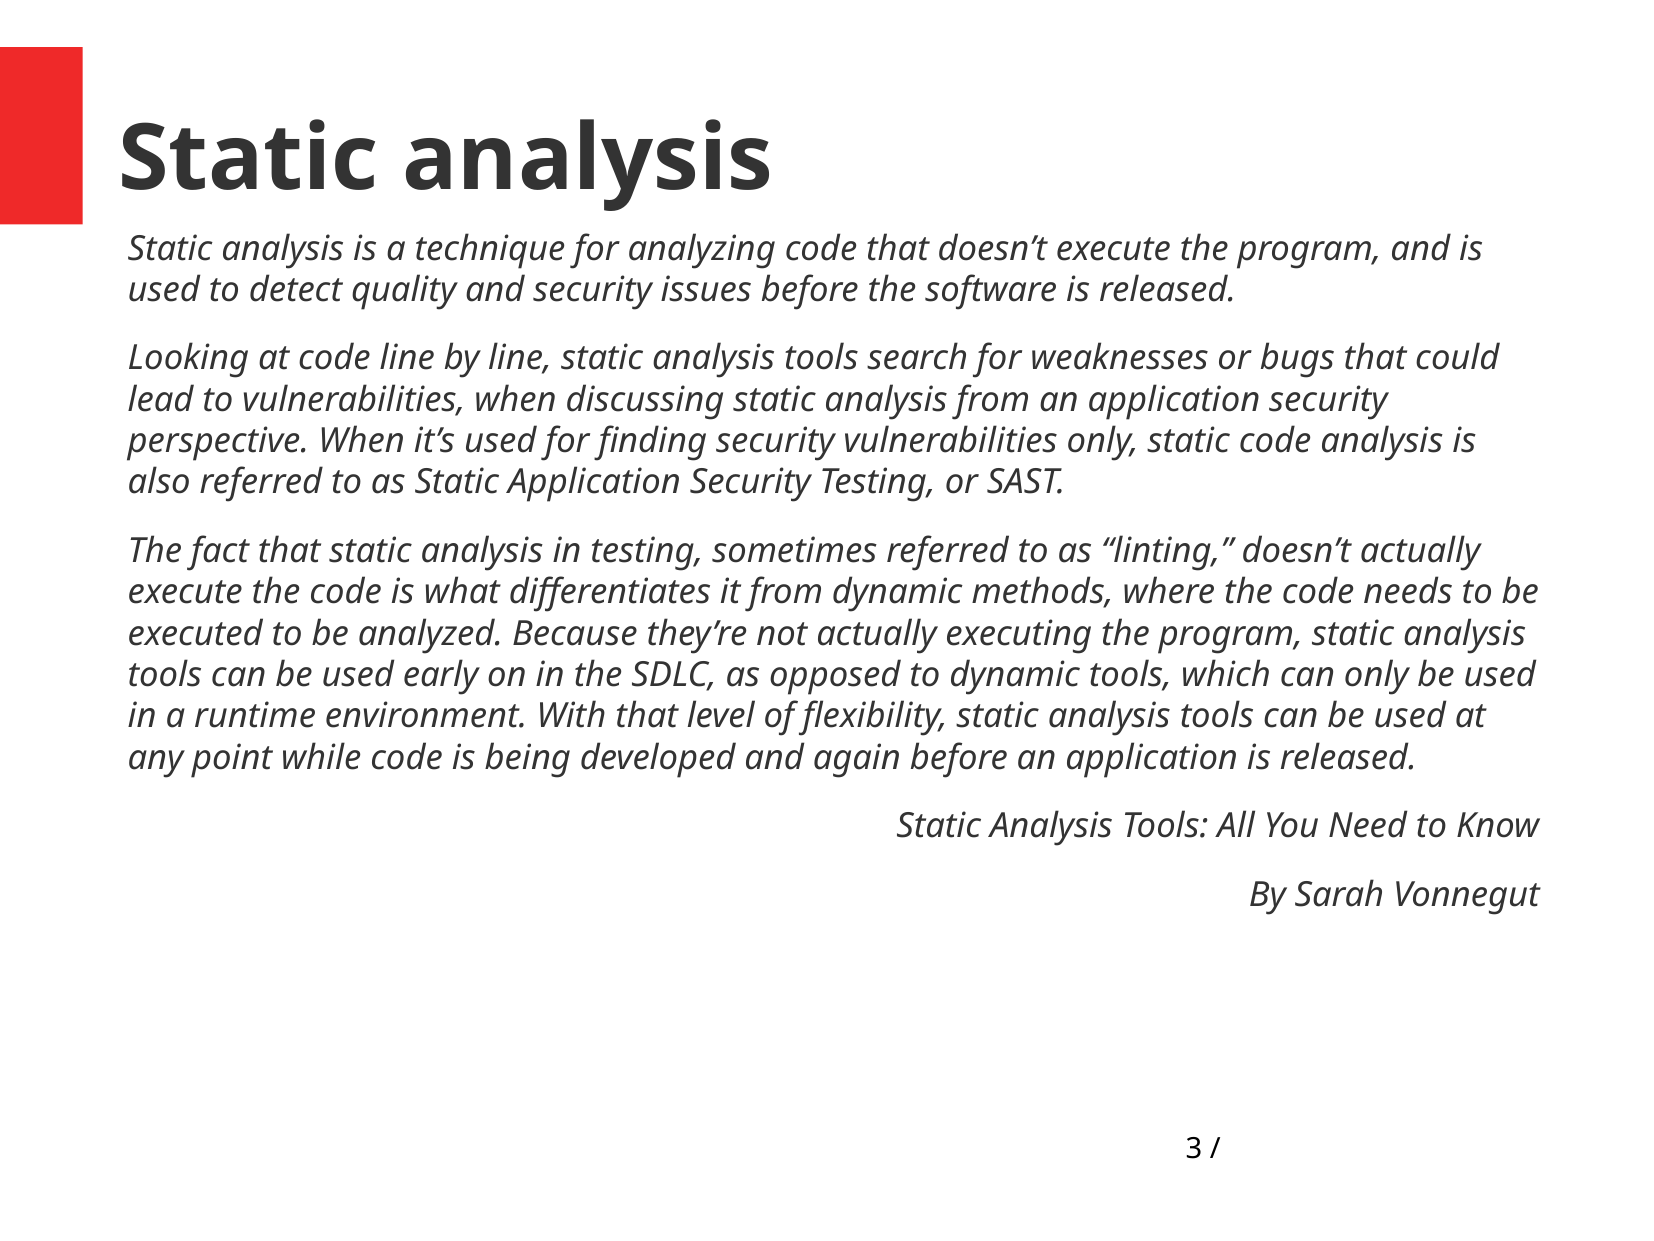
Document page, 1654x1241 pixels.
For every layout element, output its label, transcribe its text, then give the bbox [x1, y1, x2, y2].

list Static analysis is a technique for analyzing code that doesn’t execute the program, and is used to detect quality and security issues before the software is released. Looking at code line by line, static analysis tools search for weaknesses or bugs that could lead to vulnerabilities, when discussing static analysis from an application security perspective. When it’s used for finding security vulnerabilities only, static code analysis is also referred to as Static Application Security Testing, or SAST. The fact that static analysis in testing, sometimes referred to as “linting,” doesn’t actually execute the code is what differentiates it from dynamic methods, where the code needs to be executed to be analyzed. Because they’re not actually executing the program, static analysis tools can be used early on in the SDLC, as opposed to dynamic tools, which can only be used in a runtime environment. With that level of flexibility, static analysis tools can be used at any point while code is being developed and again before an application is released. Static Analysis Tools: All You Need to Know By Sarah Vonnegut [127, 225, 1546, 946]
title Static analysis [118, 49, 1571, 257]
text_box / [1185, 1129, 1571, 1216]
